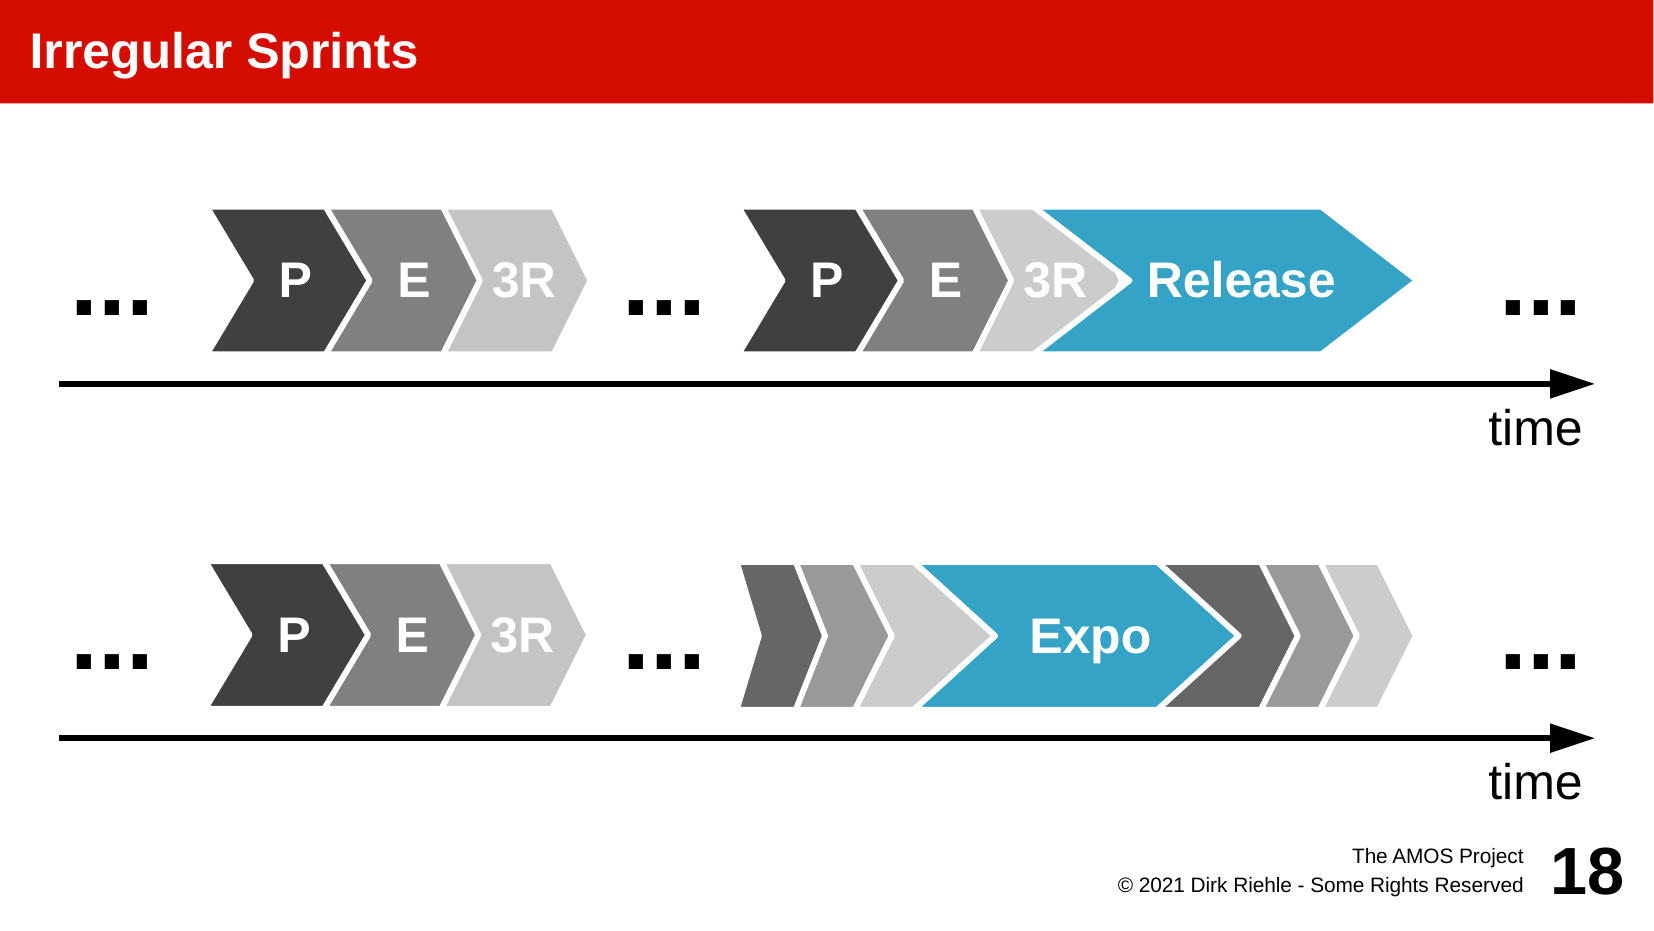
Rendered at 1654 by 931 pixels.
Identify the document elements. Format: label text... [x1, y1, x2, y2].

text_box ... [1446, 206, 1595, 355]
text_box time [1446, 383, 1595, 473]
text_box ... [590, 561, 739, 709]
text_box E [857, 206, 1011, 355]
text_box 3R [974, 206, 1123, 355]
text_box Expo [913, 562, 1239, 710]
text_box ... [1446, 561, 1595, 709]
text_box P [738, 206, 900, 355]
text_box 3R [441, 561, 590, 709]
text_box ... [590, 206, 739, 355]
text_box ... [59, 561, 207, 709]
title Irregular Sprints [0, 0, 1654, 104]
text_box P [207, 206, 369, 355]
text_box P [207, 561, 367, 709]
text_box [1159, 562, 1416, 710]
text_box Release [1033, 206, 1418, 355]
text_box E [325, 206, 479, 355]
text_box E [324, 561, 477, 709]
text_box 3R [442, 206, 590, 355]
text_box ... [59, 206, 207, 355]
text_box [736, 562, 994, 710]
text_box time [1446, 738, 1595, 827]
